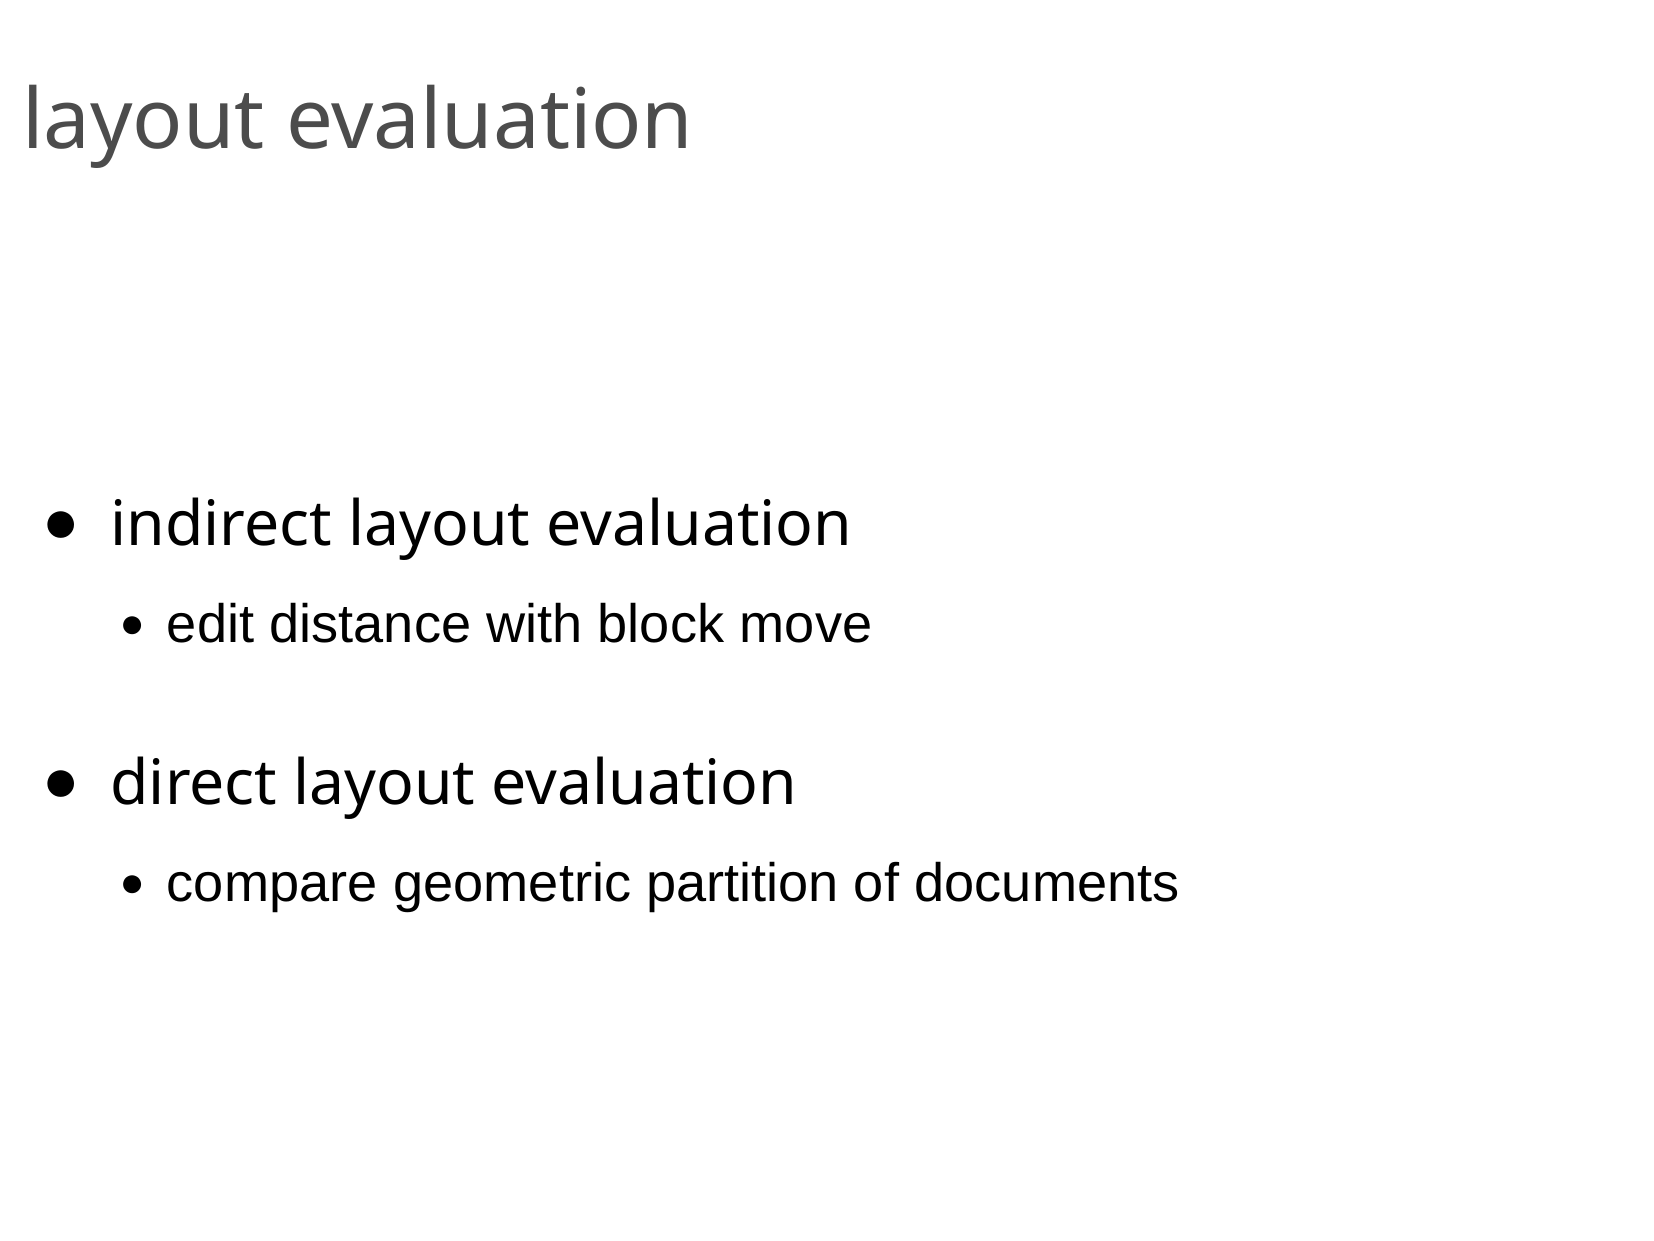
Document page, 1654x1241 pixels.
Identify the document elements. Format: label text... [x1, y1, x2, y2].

list indirect layout evaluation edit distance with block move direct layout evaluation compare geometric partition of documents [25, 233, 1654, 1158]
title layout evaluation [22, 26, 1654, 205]
